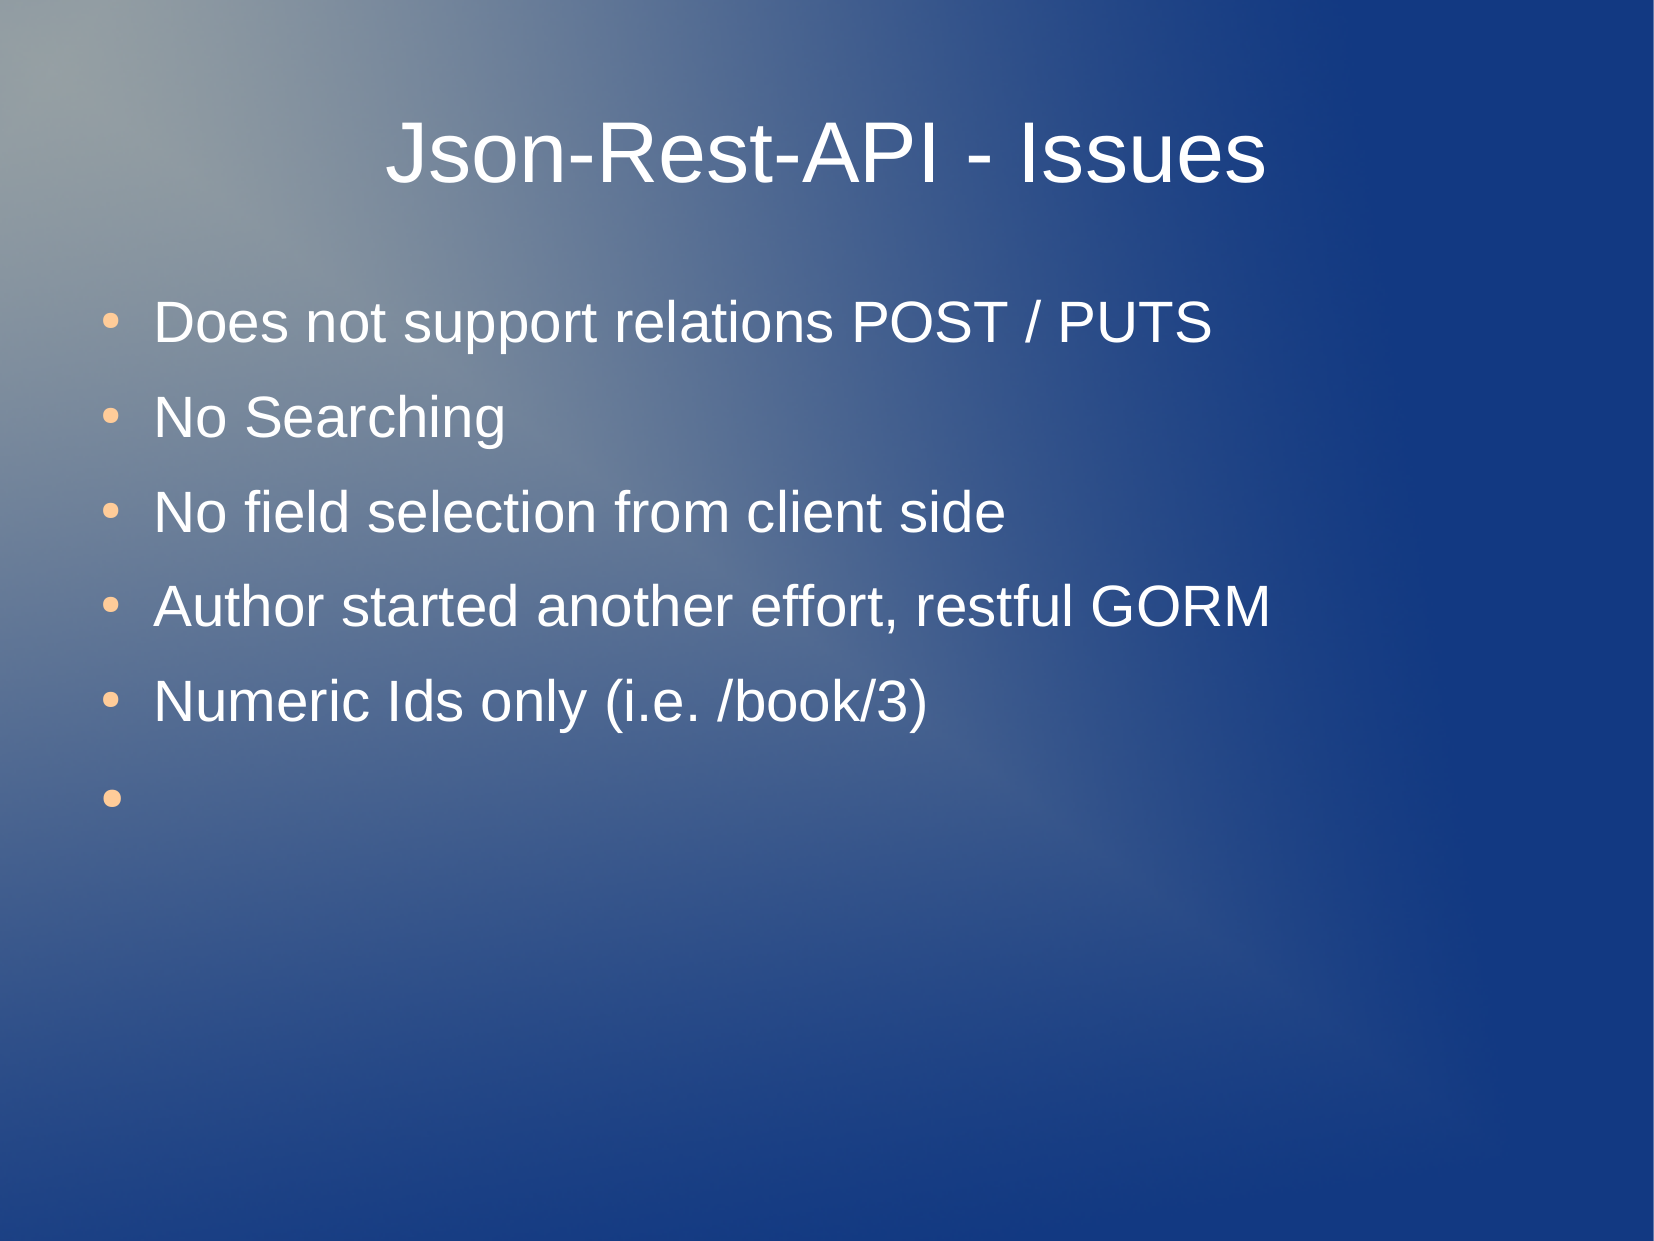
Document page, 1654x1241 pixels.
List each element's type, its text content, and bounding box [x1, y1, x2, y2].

title Json-Rest-API - Issues [82, 49, 1571, 257]
picture [0, 0, 1654, 1241]
list Does not support relations POST / PUTS No Searching No field selection from client side Author started another effort, restful GORM Numeric Ids only (i.e. /book/3) [82, 290, 1571, 1010]
